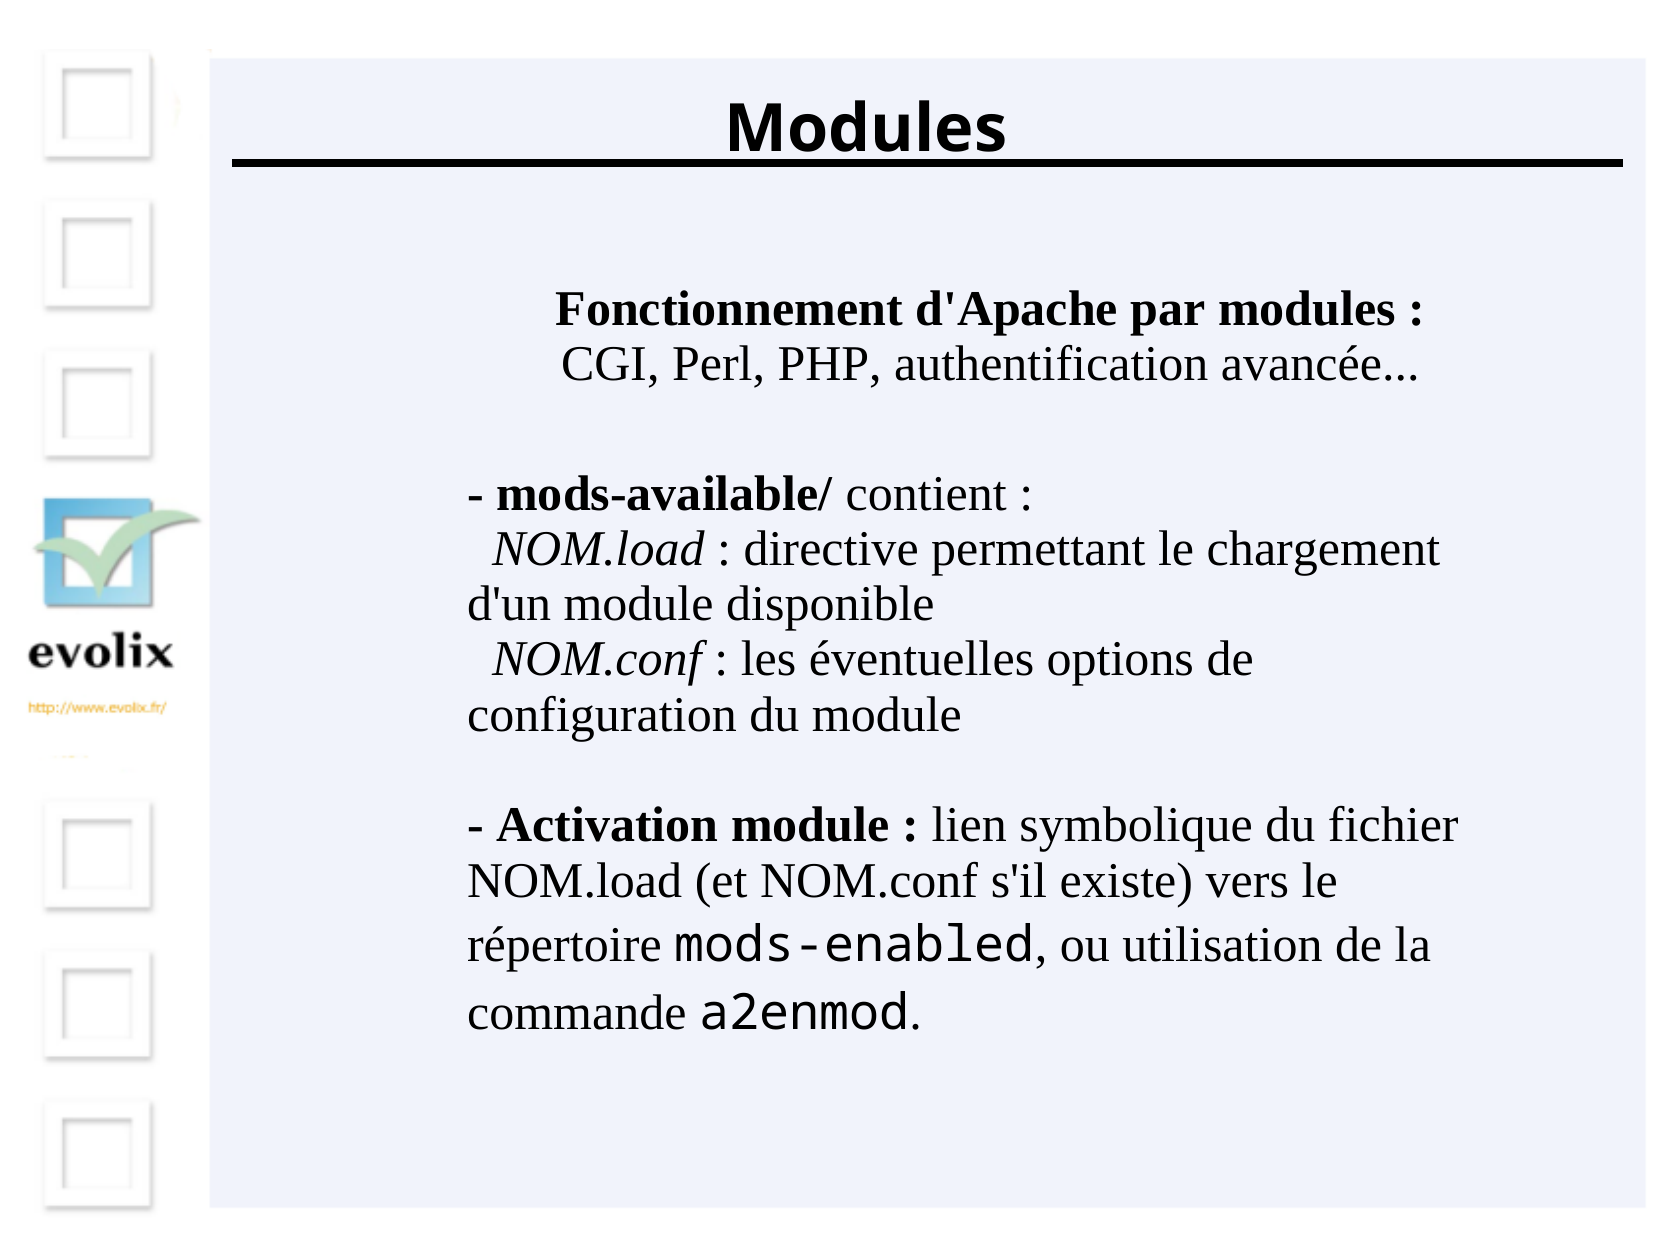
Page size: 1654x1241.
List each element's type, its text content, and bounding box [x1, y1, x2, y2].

picture [0, 49, 1654, 1218]
title Modules [378, 21, 1354, 230]
subtitle Fonctionnement d'Apache par modules : CGI, Perl, PHP, authentification avancée... - mods-available/ contient : NOM.load : directive permettant le chargement d'un module disponible NOM.conf : les éventuelles options de configuration du module - Activation module : lien symbolique du fichier NOM.load (et NOM.conf s'il existe) vers le répertoire mods-enabled, ou utilisation de la commande a2enmod. [392, 246, 1515, 1208]
